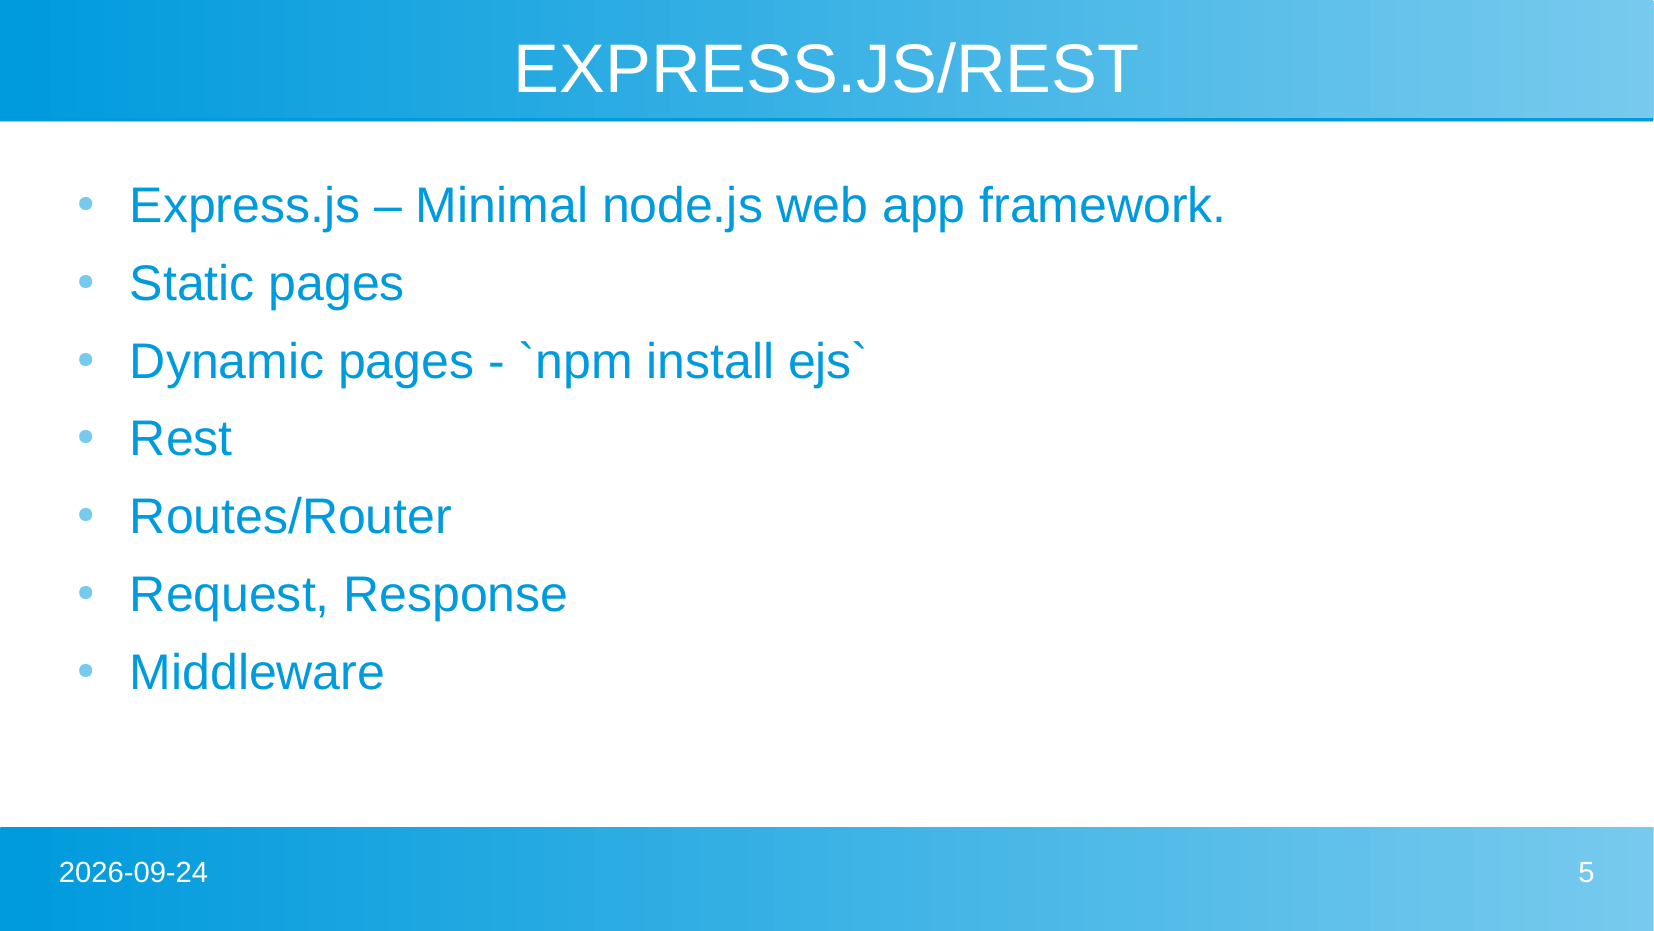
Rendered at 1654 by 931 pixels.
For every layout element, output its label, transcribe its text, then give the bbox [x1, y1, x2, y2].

title EXPRESS.JS/REST [59, 29, 1595, 108]
list Express.js – Minimal node.js web app framework. Static pages Dynamic pages - `npm install ejs` Rest Routes/Router Request, Response Middleware [59, 177, 1595, 768]
